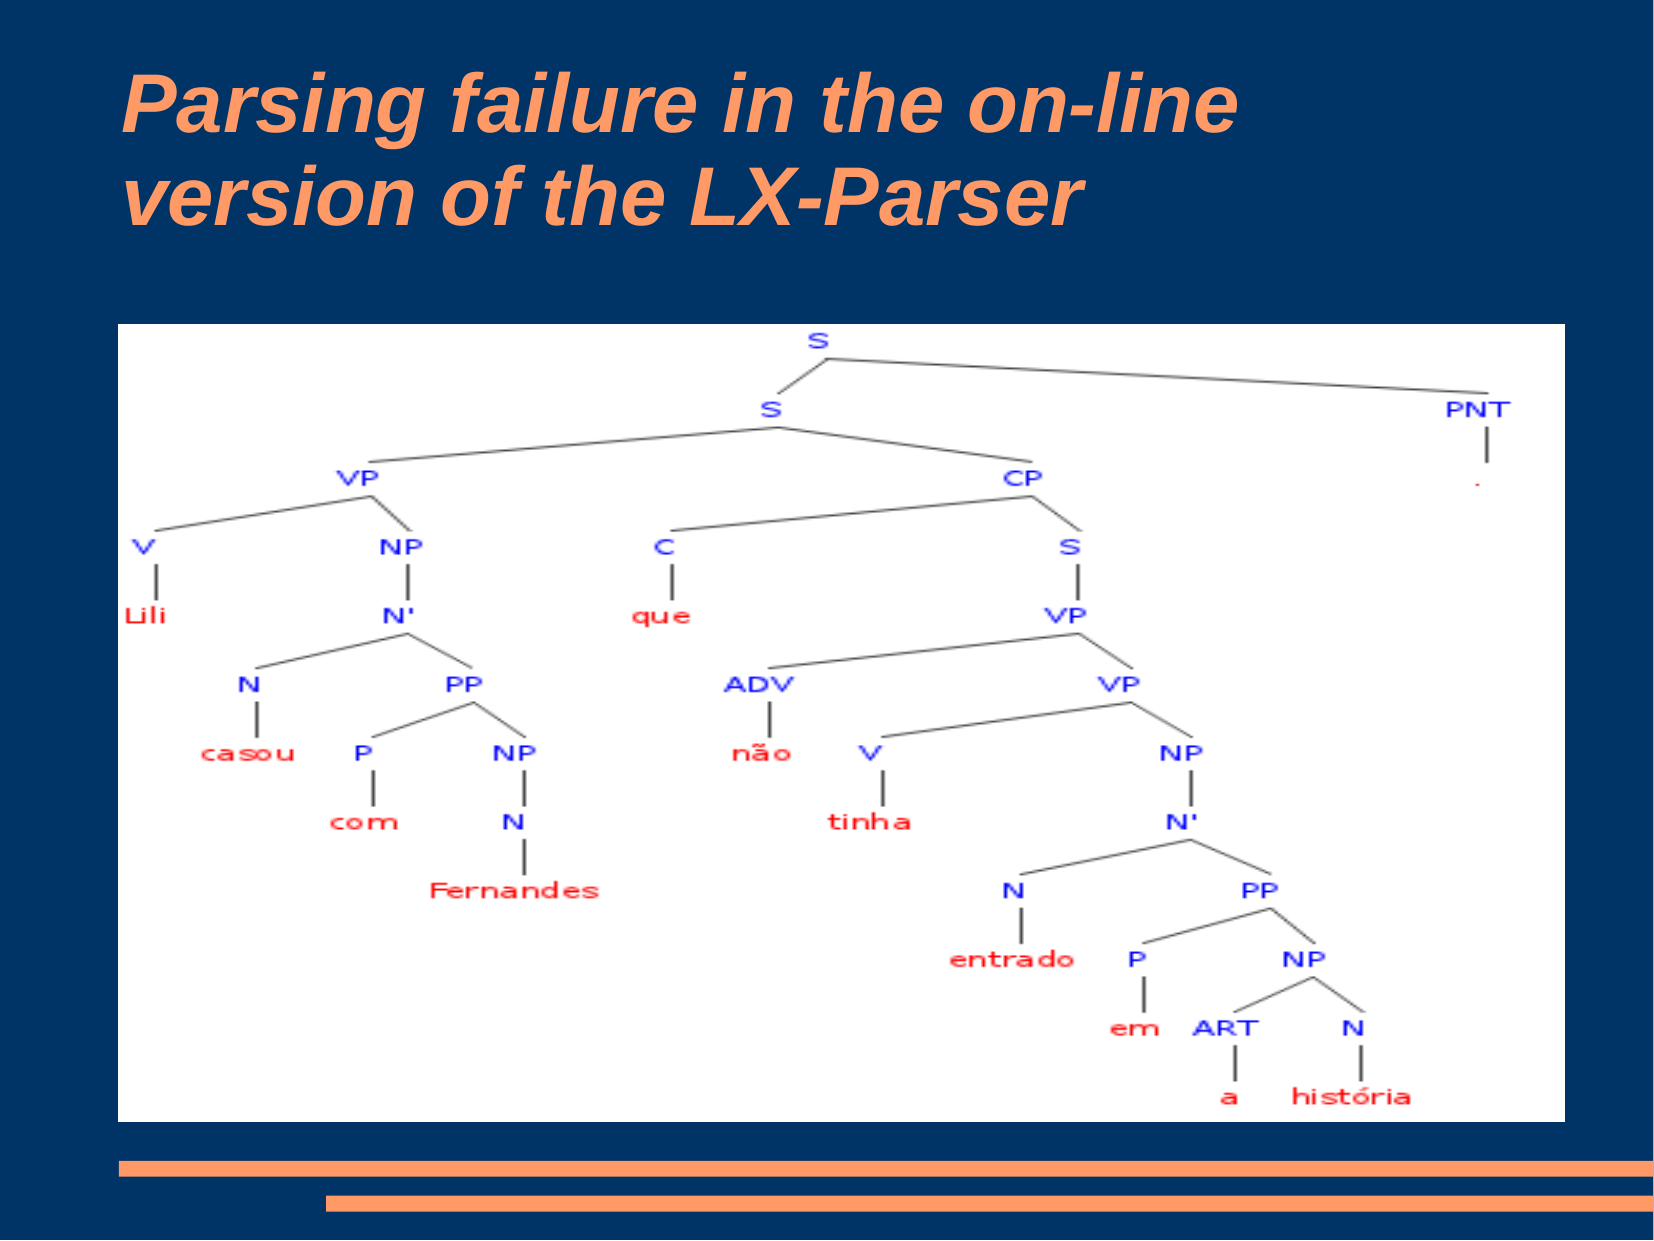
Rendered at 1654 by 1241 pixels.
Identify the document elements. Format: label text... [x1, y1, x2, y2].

picture [118, 324, 1565, 1123]
title Parsing failure in the on-line version of the LX-Parser [121, 46, 1534, 254]
